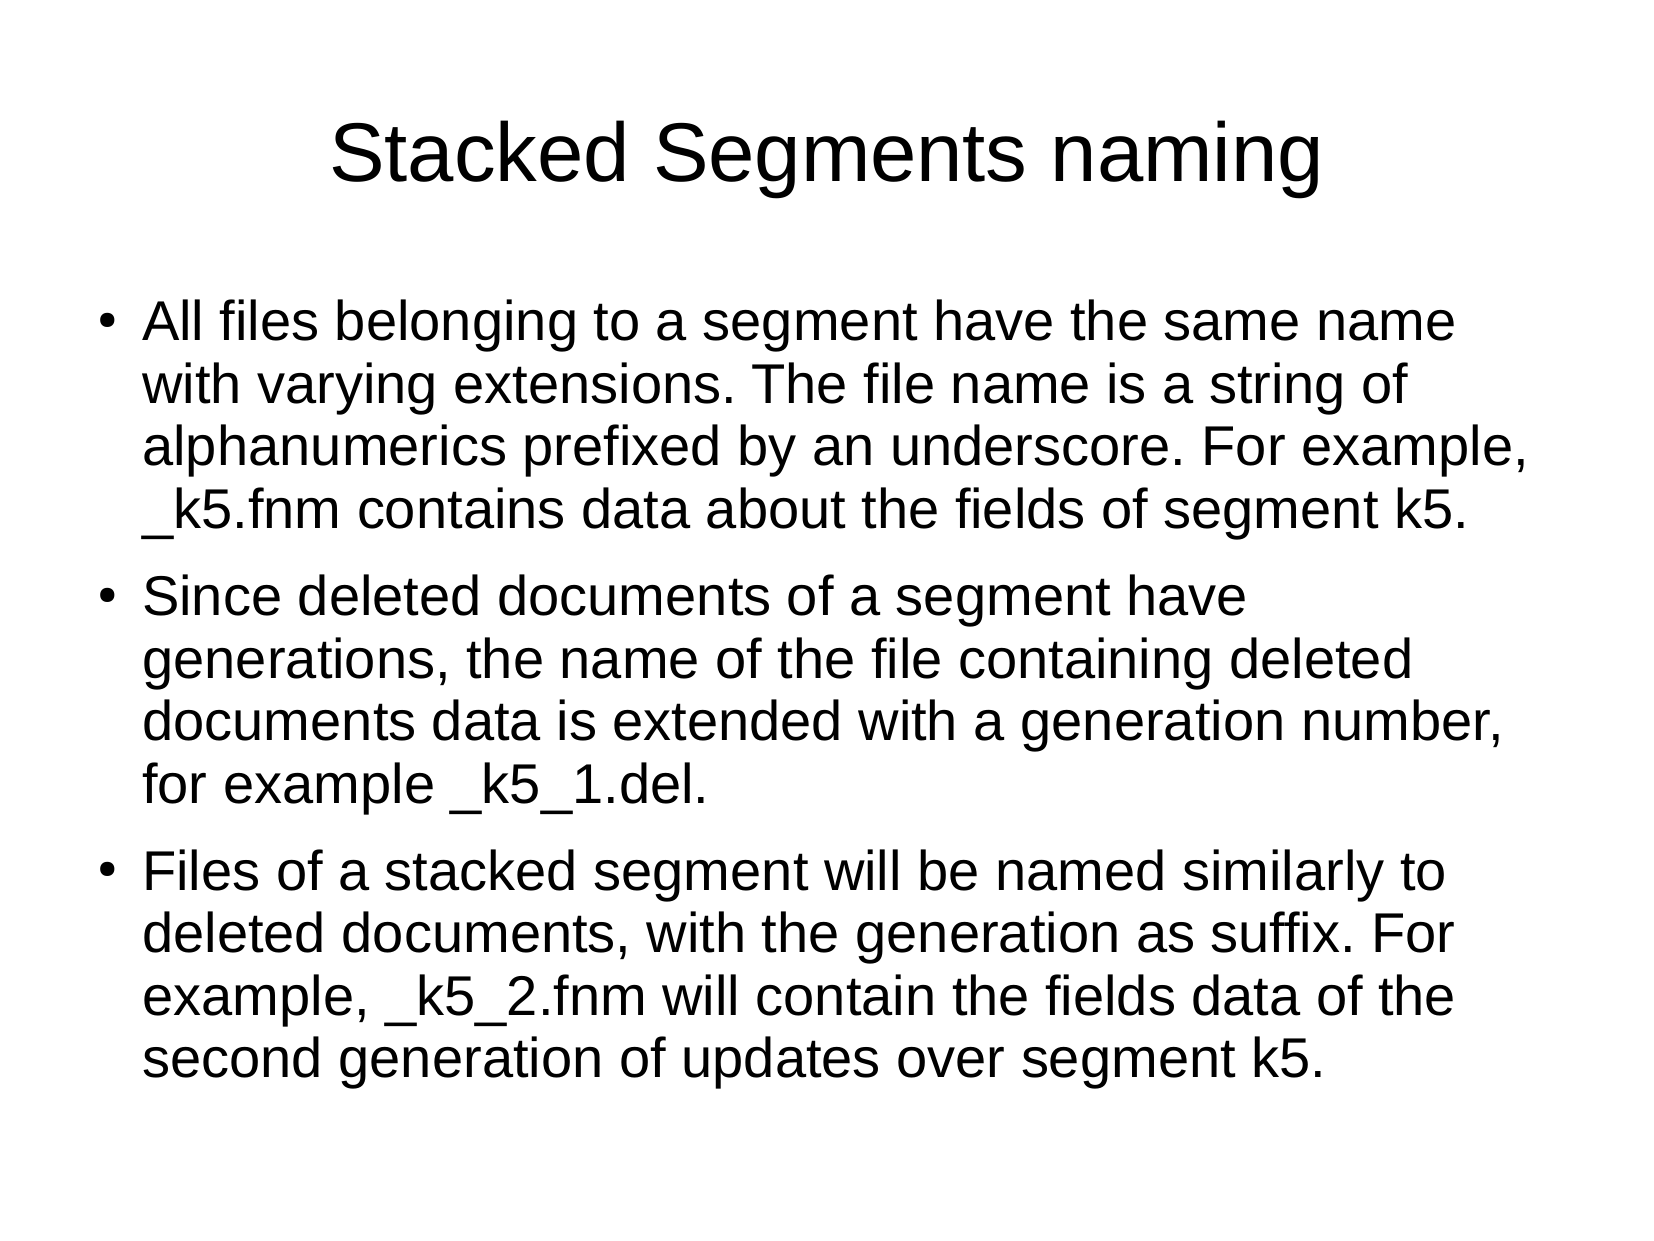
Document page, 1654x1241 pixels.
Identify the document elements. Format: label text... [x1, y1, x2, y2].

list All files belonging to a segment have the same name with varying extensions. The file name is a string of alphanumerics prefixed by an underscore. For example, _k5.fnm contains data about the fields of segment k5. Since deleted documents of a segment have generations, the name of the file containing deleted documents data is extended with a generation number, for example _k5_1.del. Files of a stacked segment will be named similarly to deleted documents, with the generation as suffix. For example, _k5_2.fnm will contain the fields data of the second generation of updates over segment k5. [82, 290, 1538, 1146]
title Stacked Segments naming [82, 49, 1571, 257]
